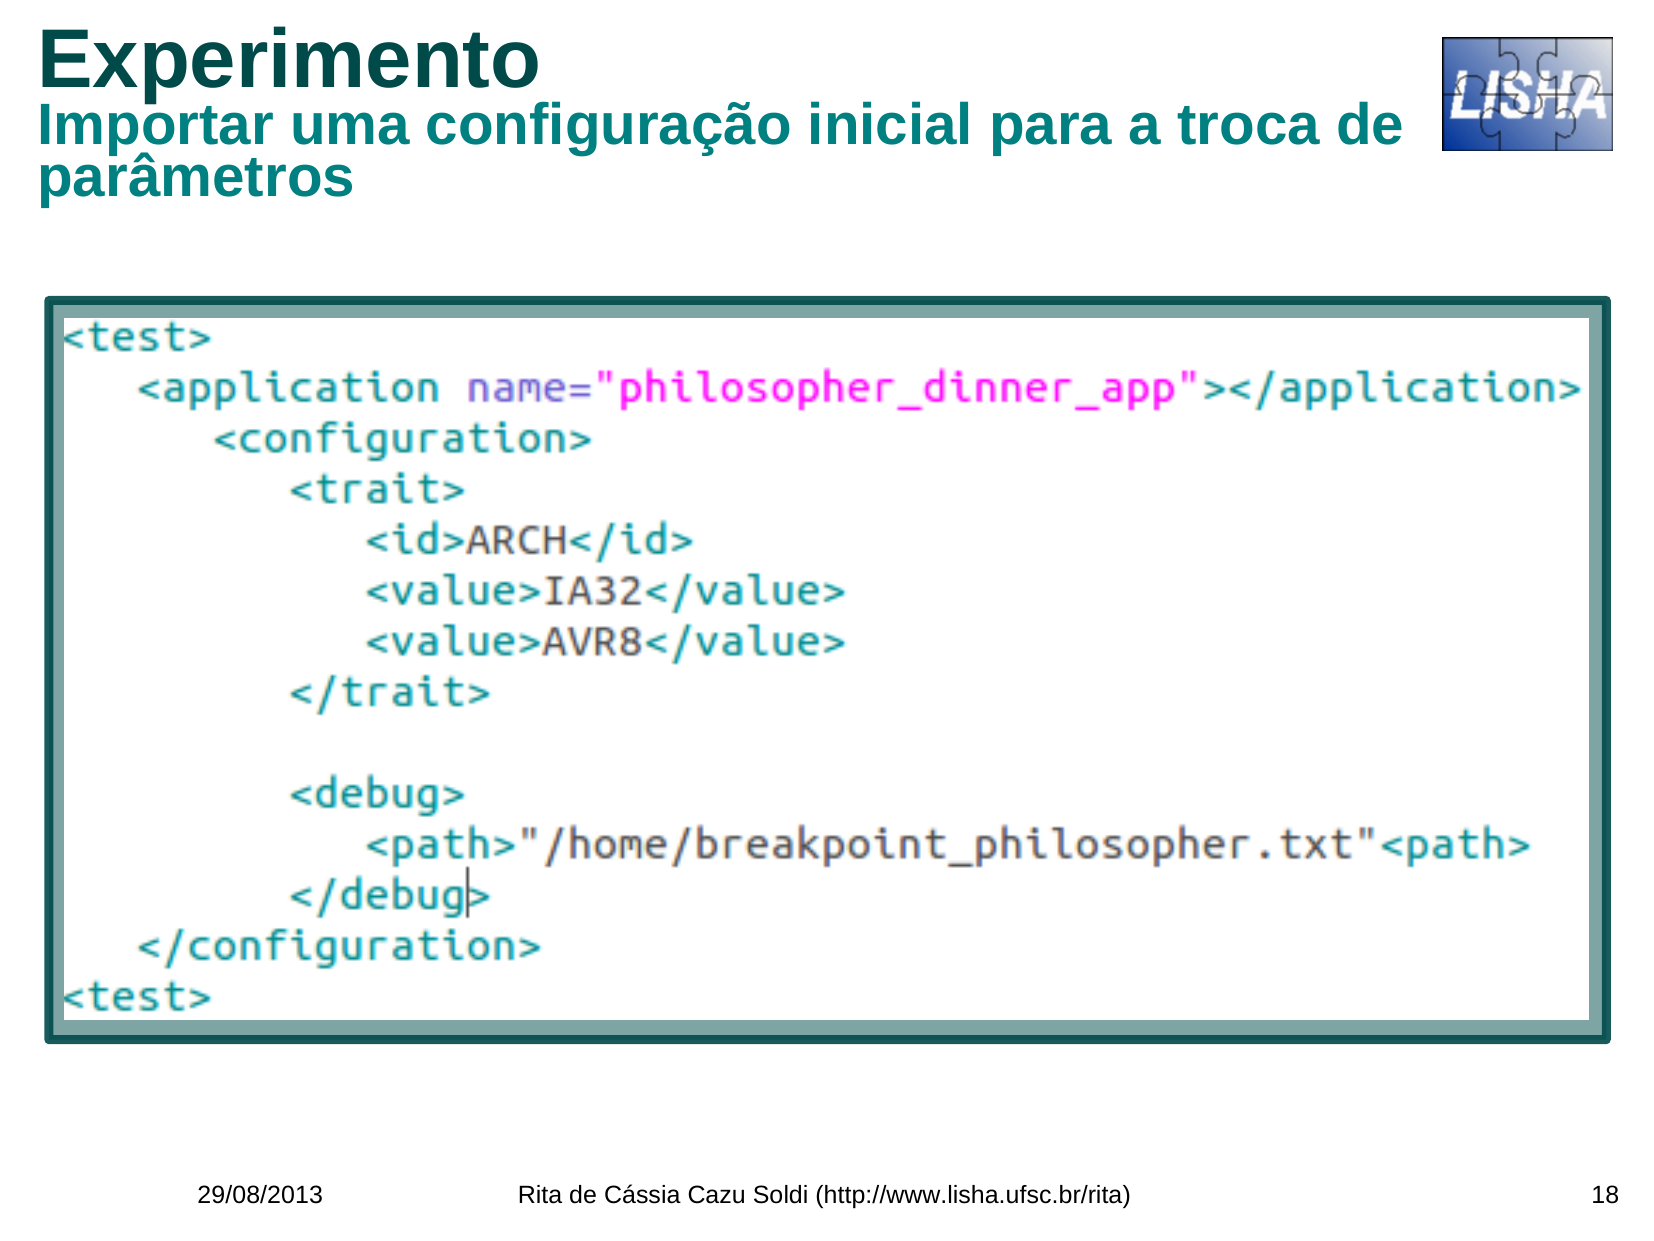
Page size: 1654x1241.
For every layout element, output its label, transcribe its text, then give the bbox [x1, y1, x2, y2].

picture [64, 318, 1589, 1020]
picture [1442, 37, 1613, 151]
title Experimento Importar uma configuração inicial para a troca de parâmetros [37, 3, 1426, 232]
text_box [48, 300, 1607, 1040]
